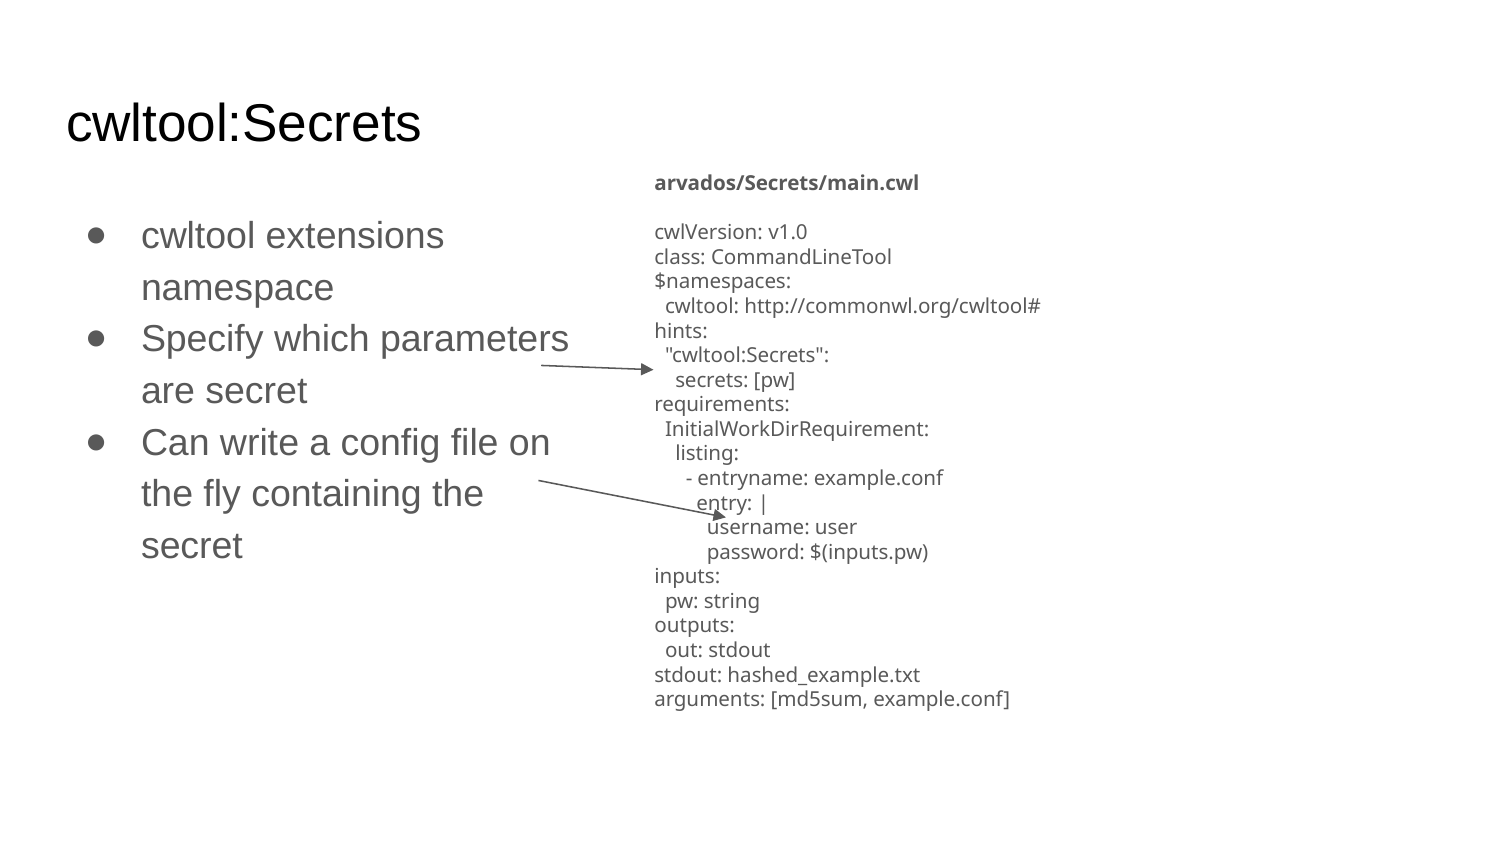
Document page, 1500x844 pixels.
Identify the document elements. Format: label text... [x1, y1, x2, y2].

list cwltool extensions namespace Specify which parameters are secret Can write a config file on the fly containing the secret [51, 189, 608, 750]
list arvados/Secrets/main.cwl cwlVersion: v1.0 class: CommandLineTool $namespaces: cwltool: http://commonwl.org/cwltool# hints: "cwltool:Secrets": secrets: [pw] requirements: InitialWorkDirRequirement: listing: - entryname: example.conf entry: | username: user password: $(inputs.pw) inputs: pw: string outputs: out: stdout stdout: hashed_example.txt arguments: [md5sum, example.conf] [639, 155, 1449, 808]
title cwltool:Secrets [51, 72, 1449, 167]
